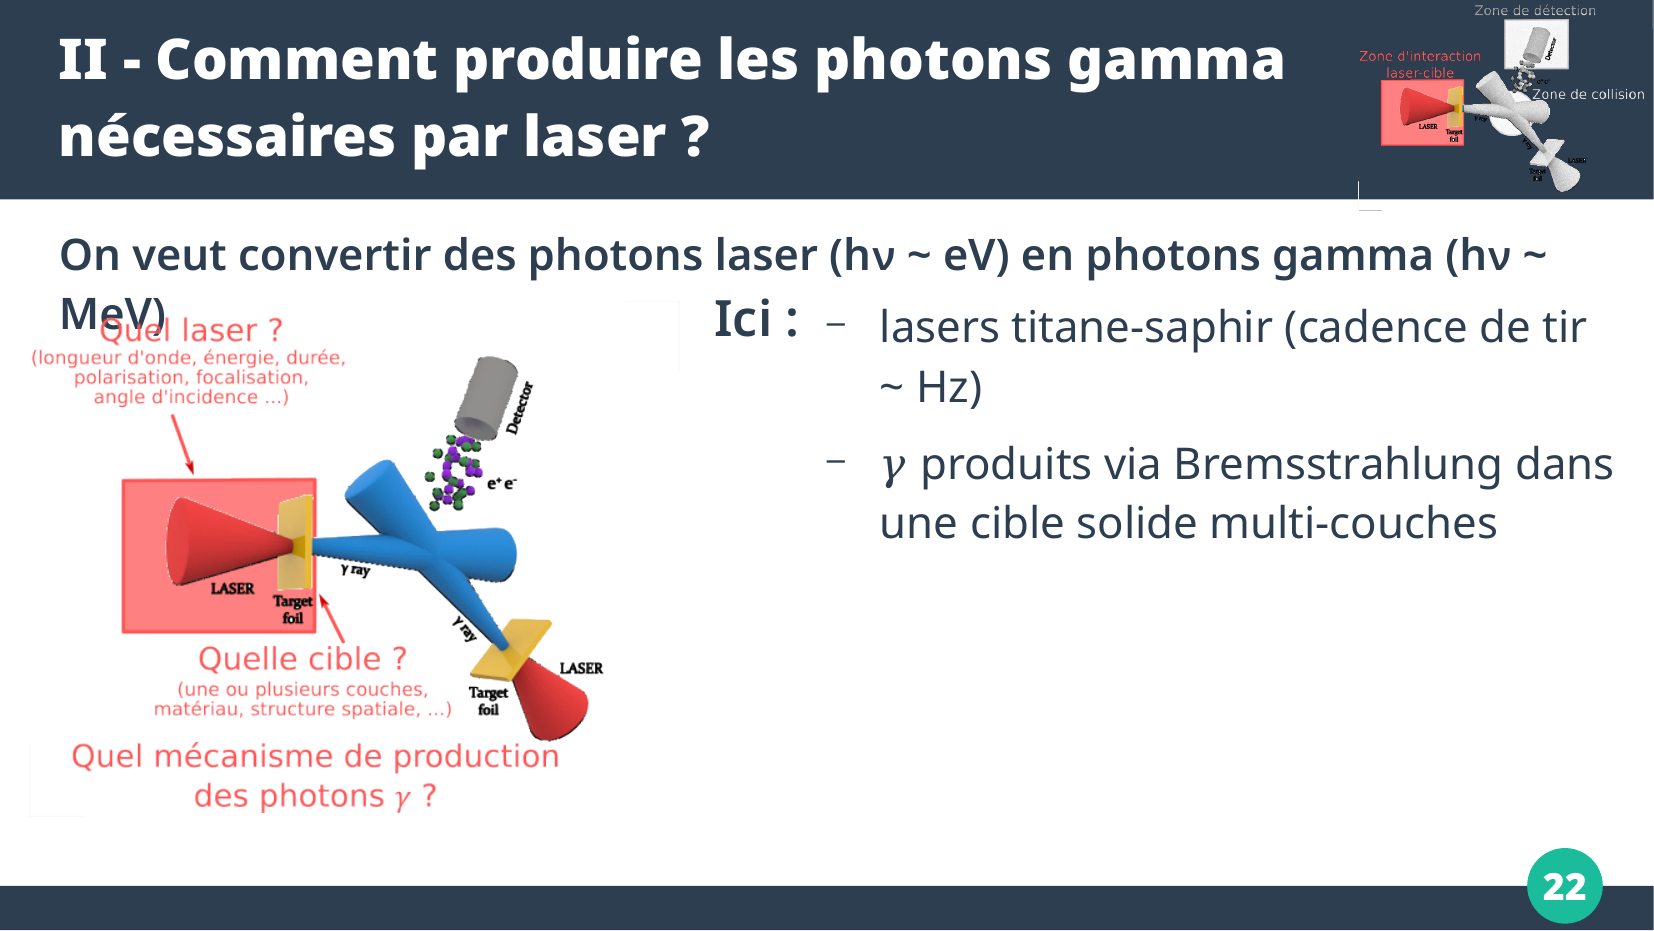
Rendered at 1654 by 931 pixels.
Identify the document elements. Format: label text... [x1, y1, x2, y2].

picture [1358, 0, 1653, 211]
list Ici : [714, 282, 916, 402]
picture [29, 301, 680, 817]
title II - Comment produire les photons gamma nécessaires par laser ? [59, 37, 1358, 155]
list On veut convertir des photons laser (hν ~ eV) en photons gamma (hν ~ MeV) [59, 223, 1595, 343]
list lasers titane-saphir (cadence de tir ~ Hz) 𝛾 produits via Bremsstrahlung dans une cible solide multi-couches [738, 236, 1625, 739]
